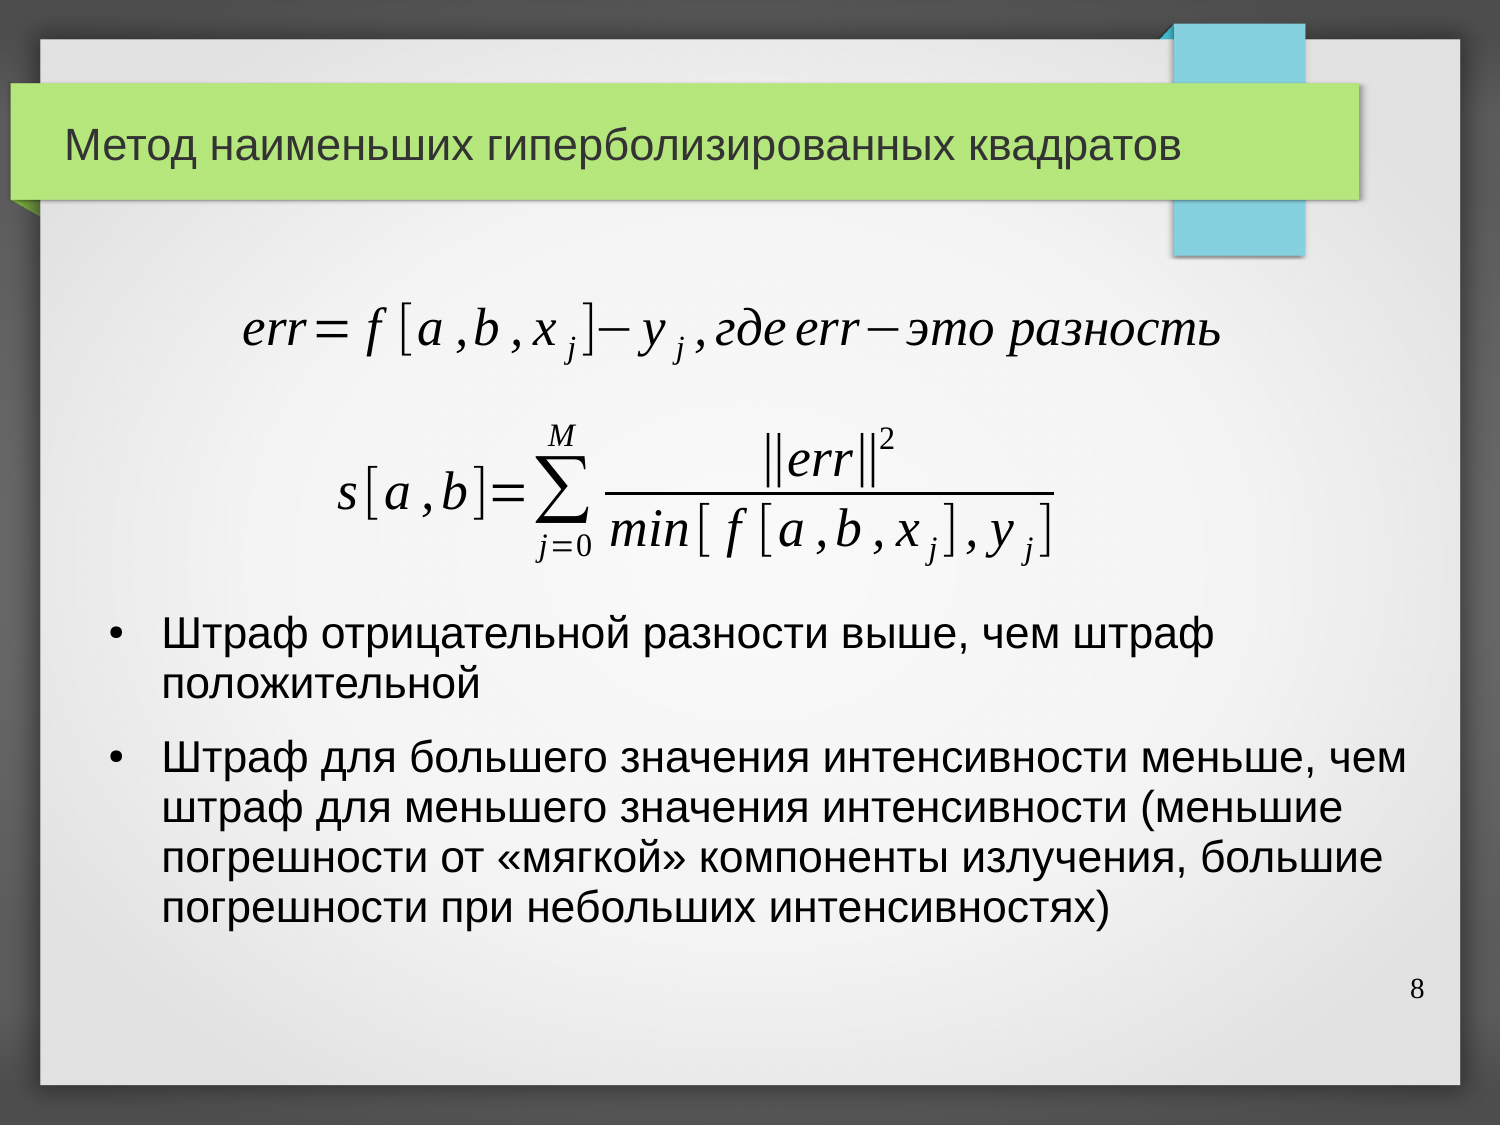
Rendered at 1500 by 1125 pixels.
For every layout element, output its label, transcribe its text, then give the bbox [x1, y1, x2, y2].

picture [1414, 989, 1421, 997]
picture [1414, 980, 1420, 987]
list Штраф отрицательной разности выше, чем штраф положительной Штраф для большего значения интенсивности меньше, чем штраф для меньшего значения интенсивности (меньшие погрешности от «мягкой» компоненты излучения, большие погрешности при небольших интенсивностях) [90, 608, 1411, 1125]
title Метод наименьших гиперболизированных квадратов [64, 103, 1288, 186]
chart [235, 297, 1229, 367]
picture [0, 0, 1500, 1125]
chart [328, 416, 1063, 567]
